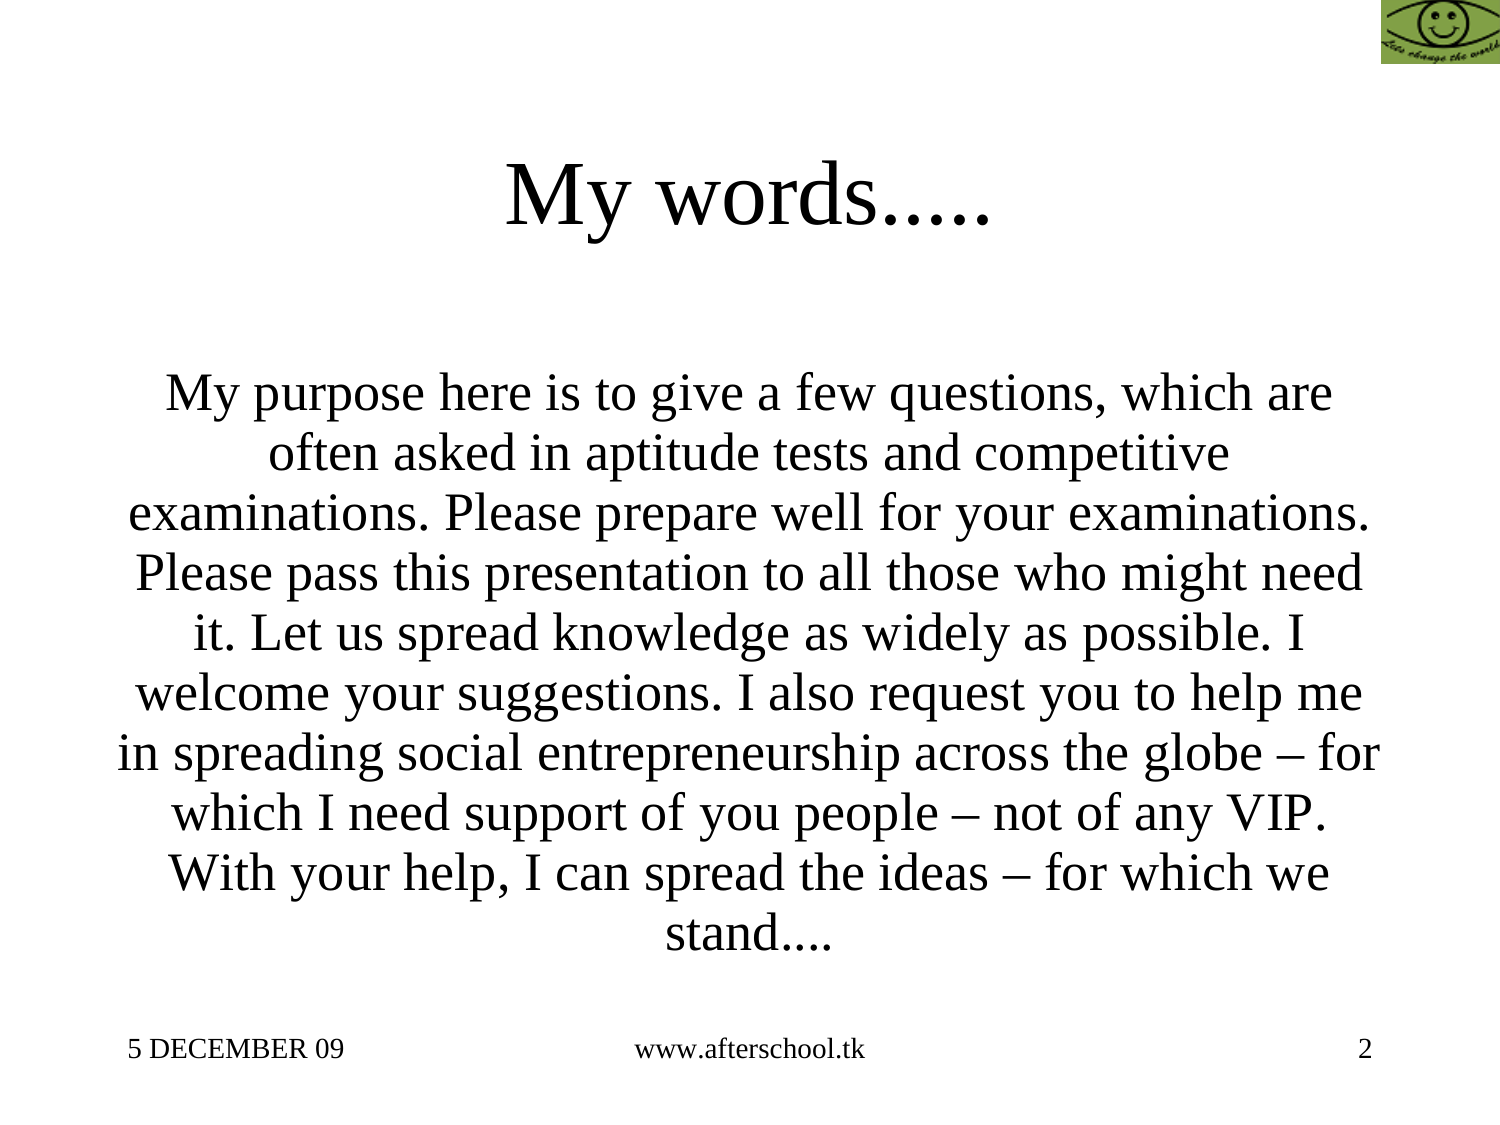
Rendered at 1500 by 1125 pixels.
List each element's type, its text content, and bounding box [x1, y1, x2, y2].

title My words..... [112, 107, 1388, 281]
picture [1381, 0, 1500, 64]
subtitle My purpose here is to give a few questions, which are often asked in aptitude tests and competitive examinations. Please prepare well for your examinations. Please pass this presentation to all those who might need it. Let us spread knowledge as widely as possible. I welcome your suggestions. I also request you to help me in spreading social entrepreneurship across the globe – for which I need support of you people – not of any VIP. With your help, I can spread the ideas – for which we stand.... [112, 332, 1388, 993]
